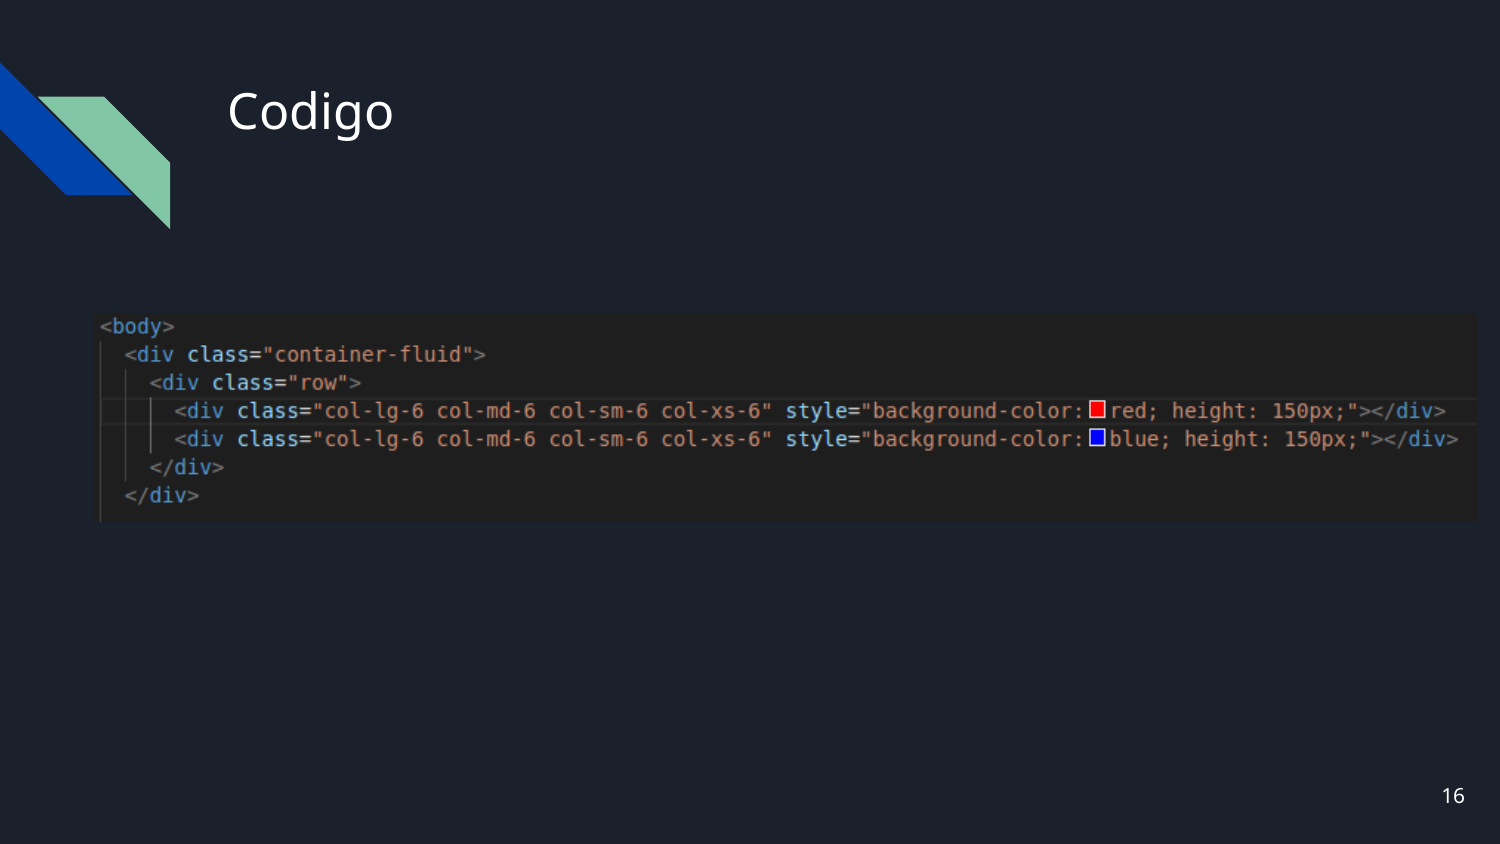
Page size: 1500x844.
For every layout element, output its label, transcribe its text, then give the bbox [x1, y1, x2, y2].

picture [94, 313, 1477, 522]
title Codigo [212, 64, 1368, 215]
slide_number <número> [1389, 764, 1480, 830]
